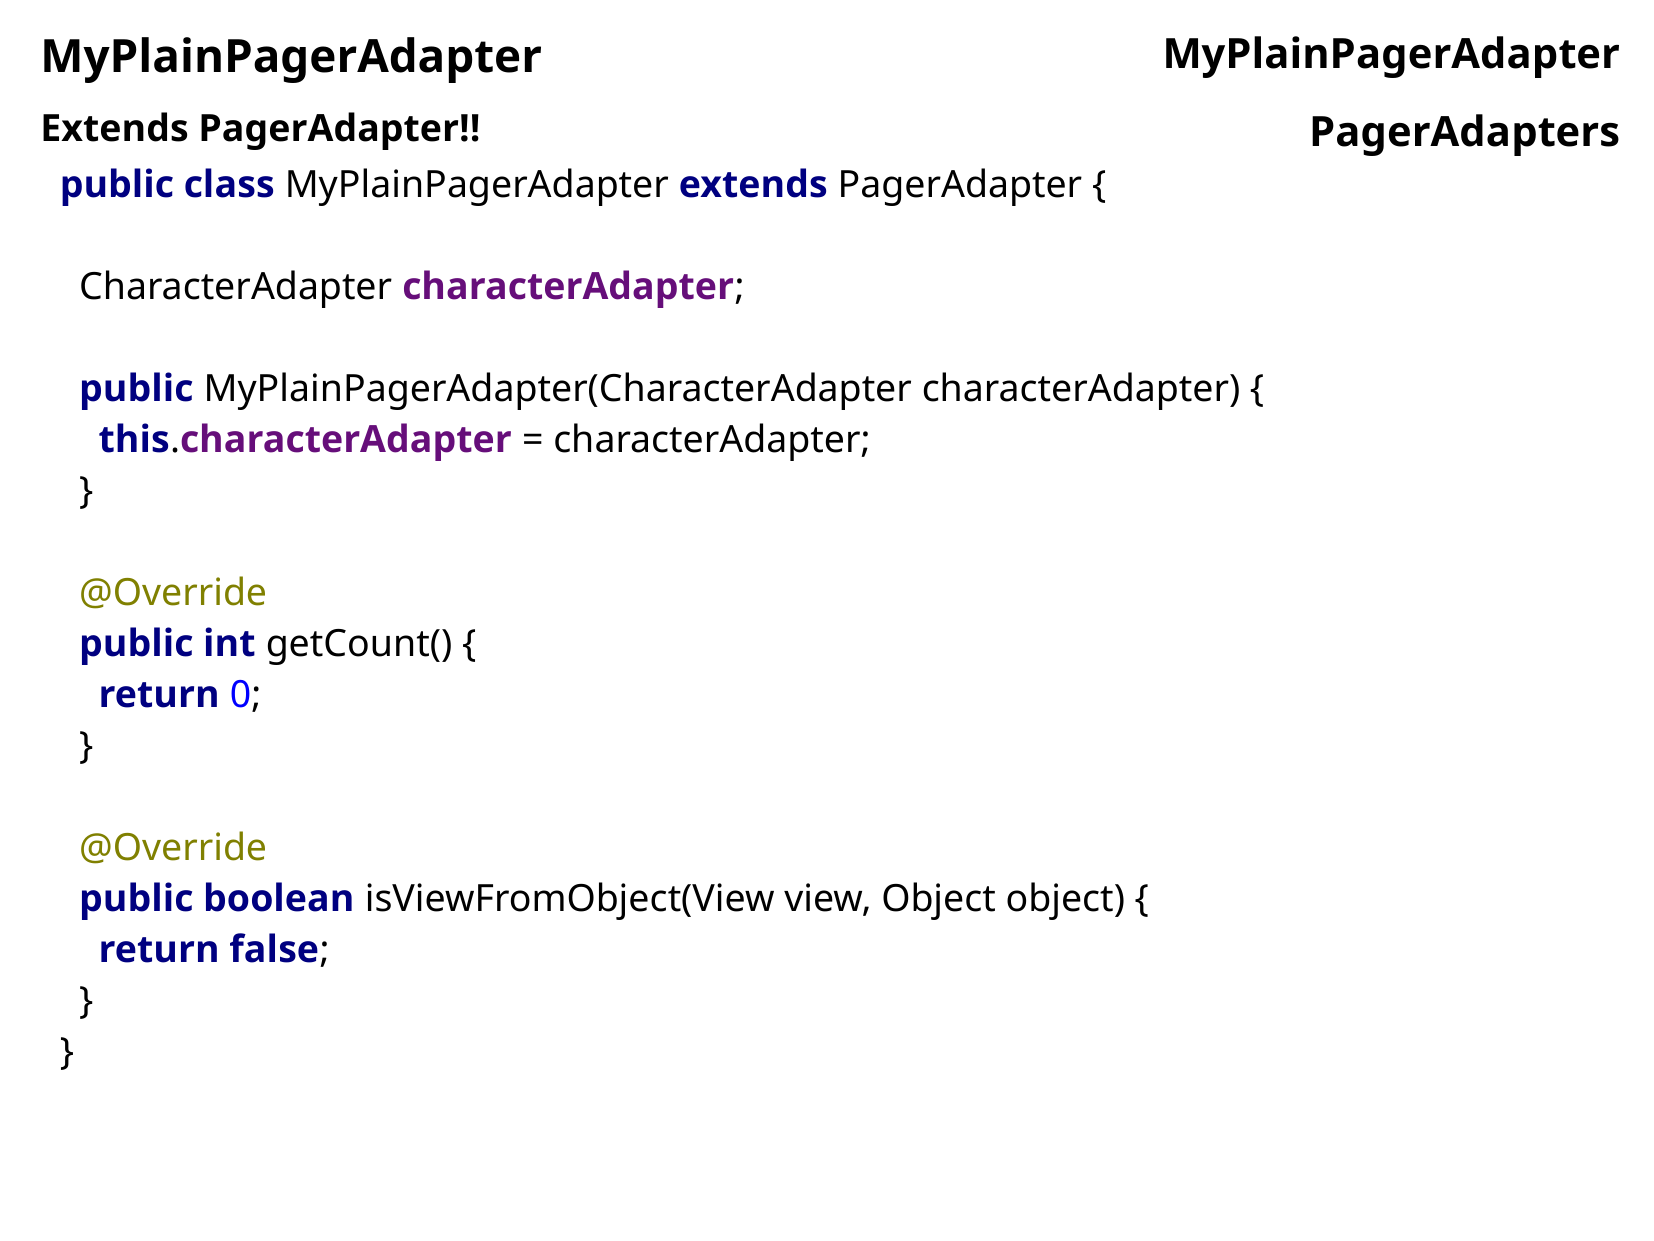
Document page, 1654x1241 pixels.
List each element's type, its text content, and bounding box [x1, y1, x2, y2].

table_header MyPlainPagerAdapter [27, 17, 830, 93]
table_header MyPlainPagerAdapter [831, 17, 1635, 93]
table_cell PagerAdapters [831, 94, 1635, 166]
text_box public class MyPlainPagerAdapter extends PagerAdapter { CharacterAdapter characterAdapter; public MyPlainPagerAdapter(CharacterAdapter characterAdapter) { this.characterAdapter = characterAdapter; } @Override public int getCount() { return 0; } @Override public boolean isViewFromObject(View view, Object object) { return false; } } [45, 167, 1621, 1201]
table_cell Extends PagerAdapter!! [27, 94, 830, 166]
